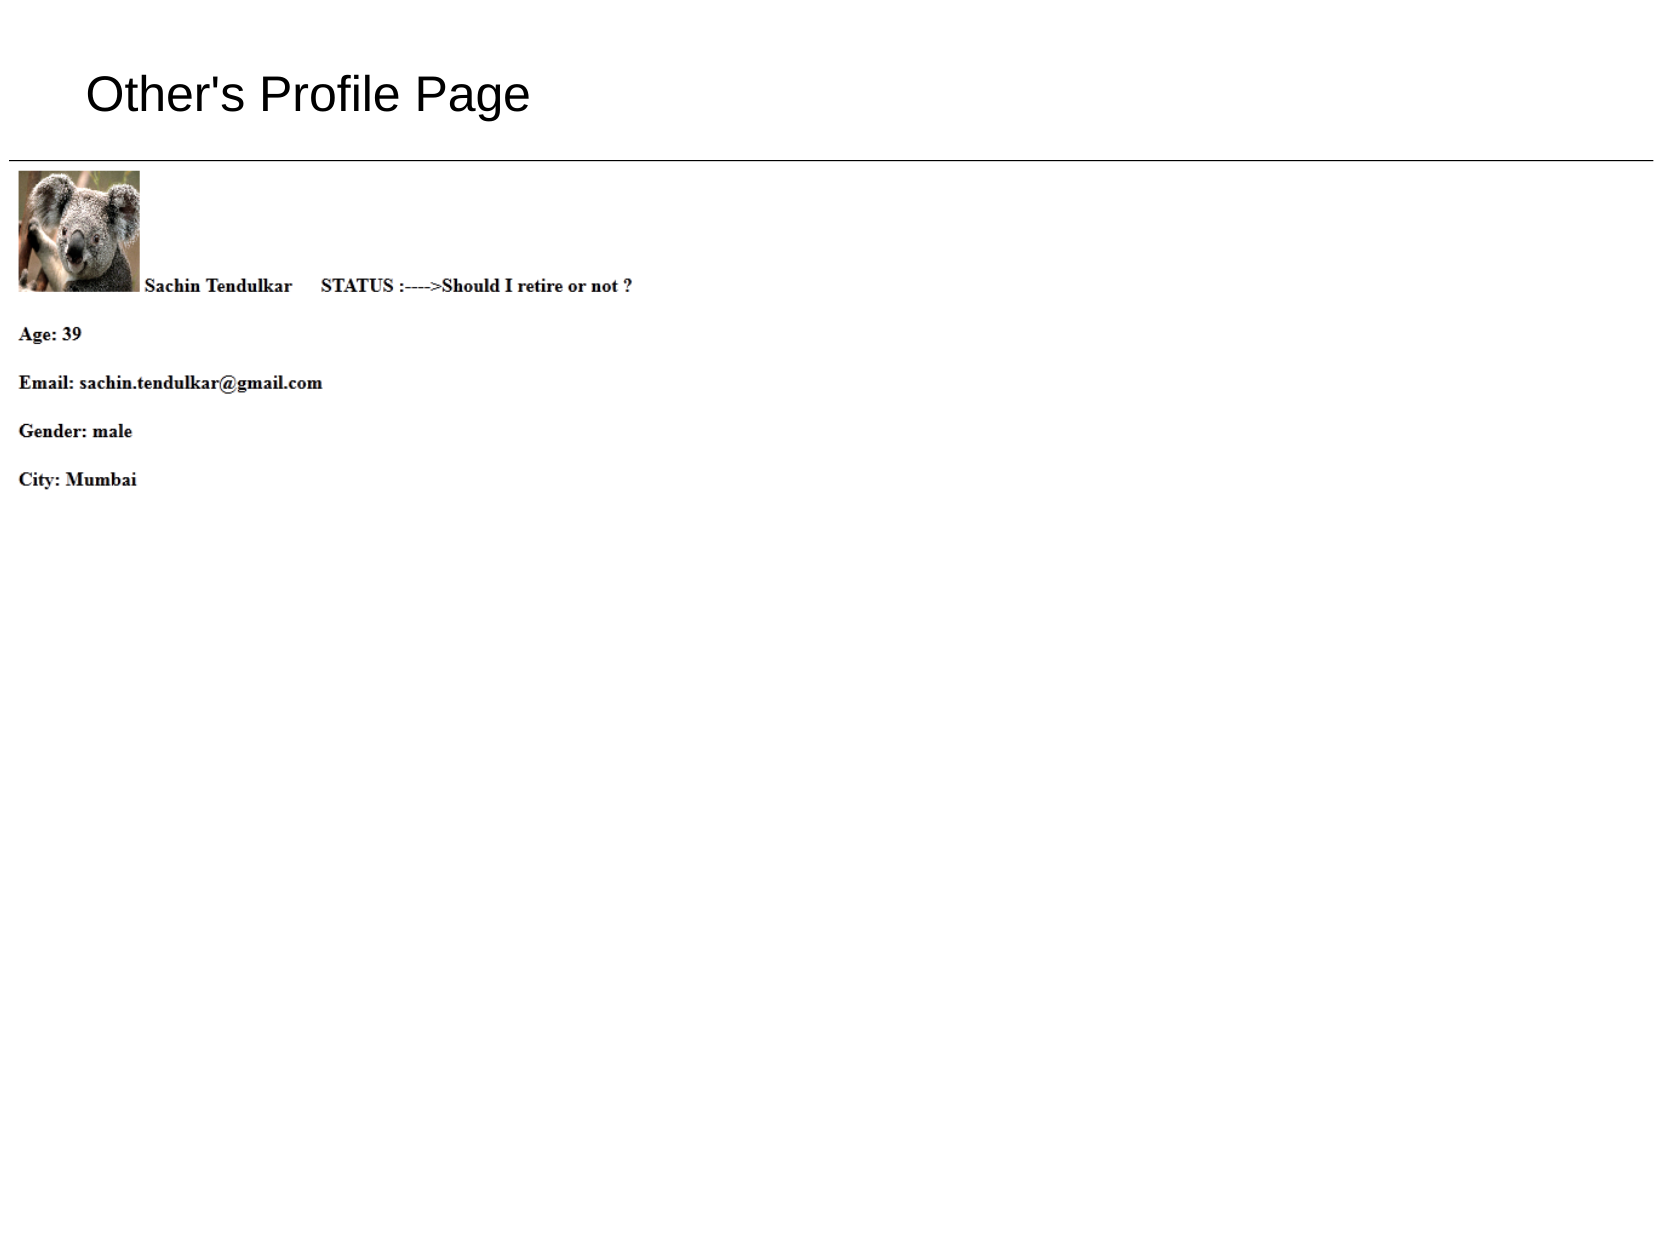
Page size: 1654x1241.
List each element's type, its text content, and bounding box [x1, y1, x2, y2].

text_box Other's Profile Page [70, 59, 1028, 130]
picture [9, 160, 1654, 1090]
